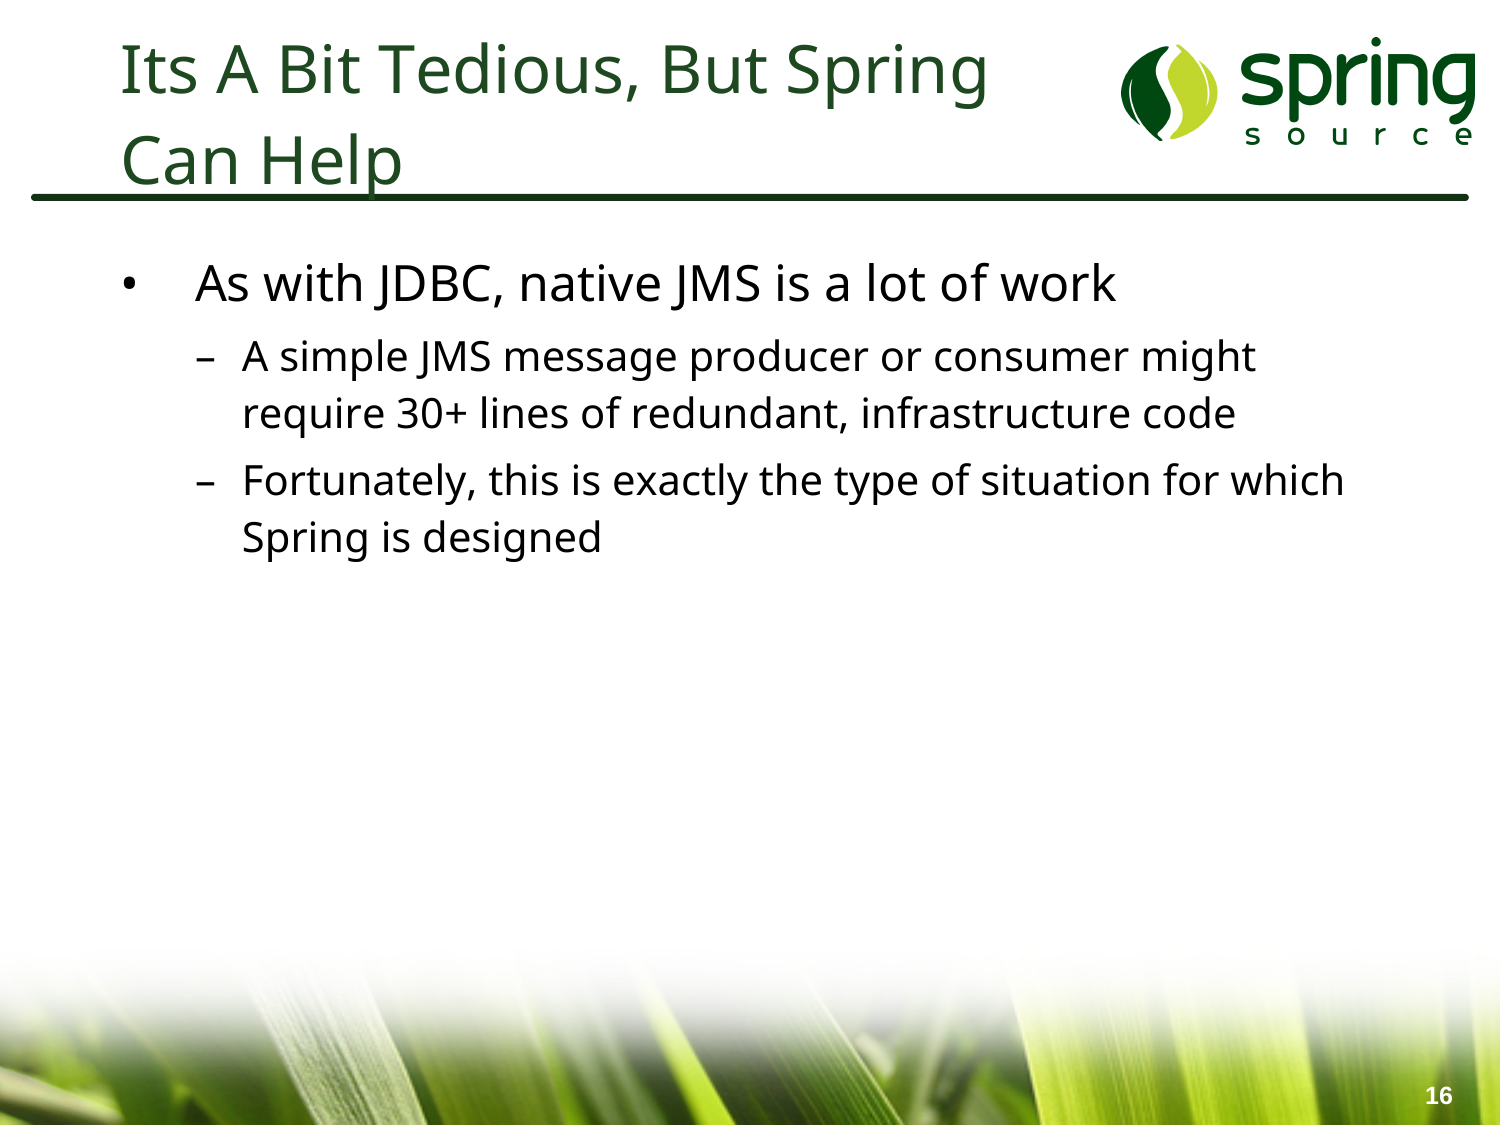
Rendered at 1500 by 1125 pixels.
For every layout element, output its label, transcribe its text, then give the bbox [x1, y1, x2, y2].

picture [1138, 37, 1475, 145]
list As with JDBC, native JMS is a lot of work A simple JMS message producer or consumer might require 30+ lines of redundant, infrastructure code Fortunately, this is exactly the type of situation for which Spring is designed [105, 240, 1396, 903]
title Its A Bit Tedious, But Spring Can Help [105, 15, 1138, 193]
picture [0, 944, 1500, 1125]
